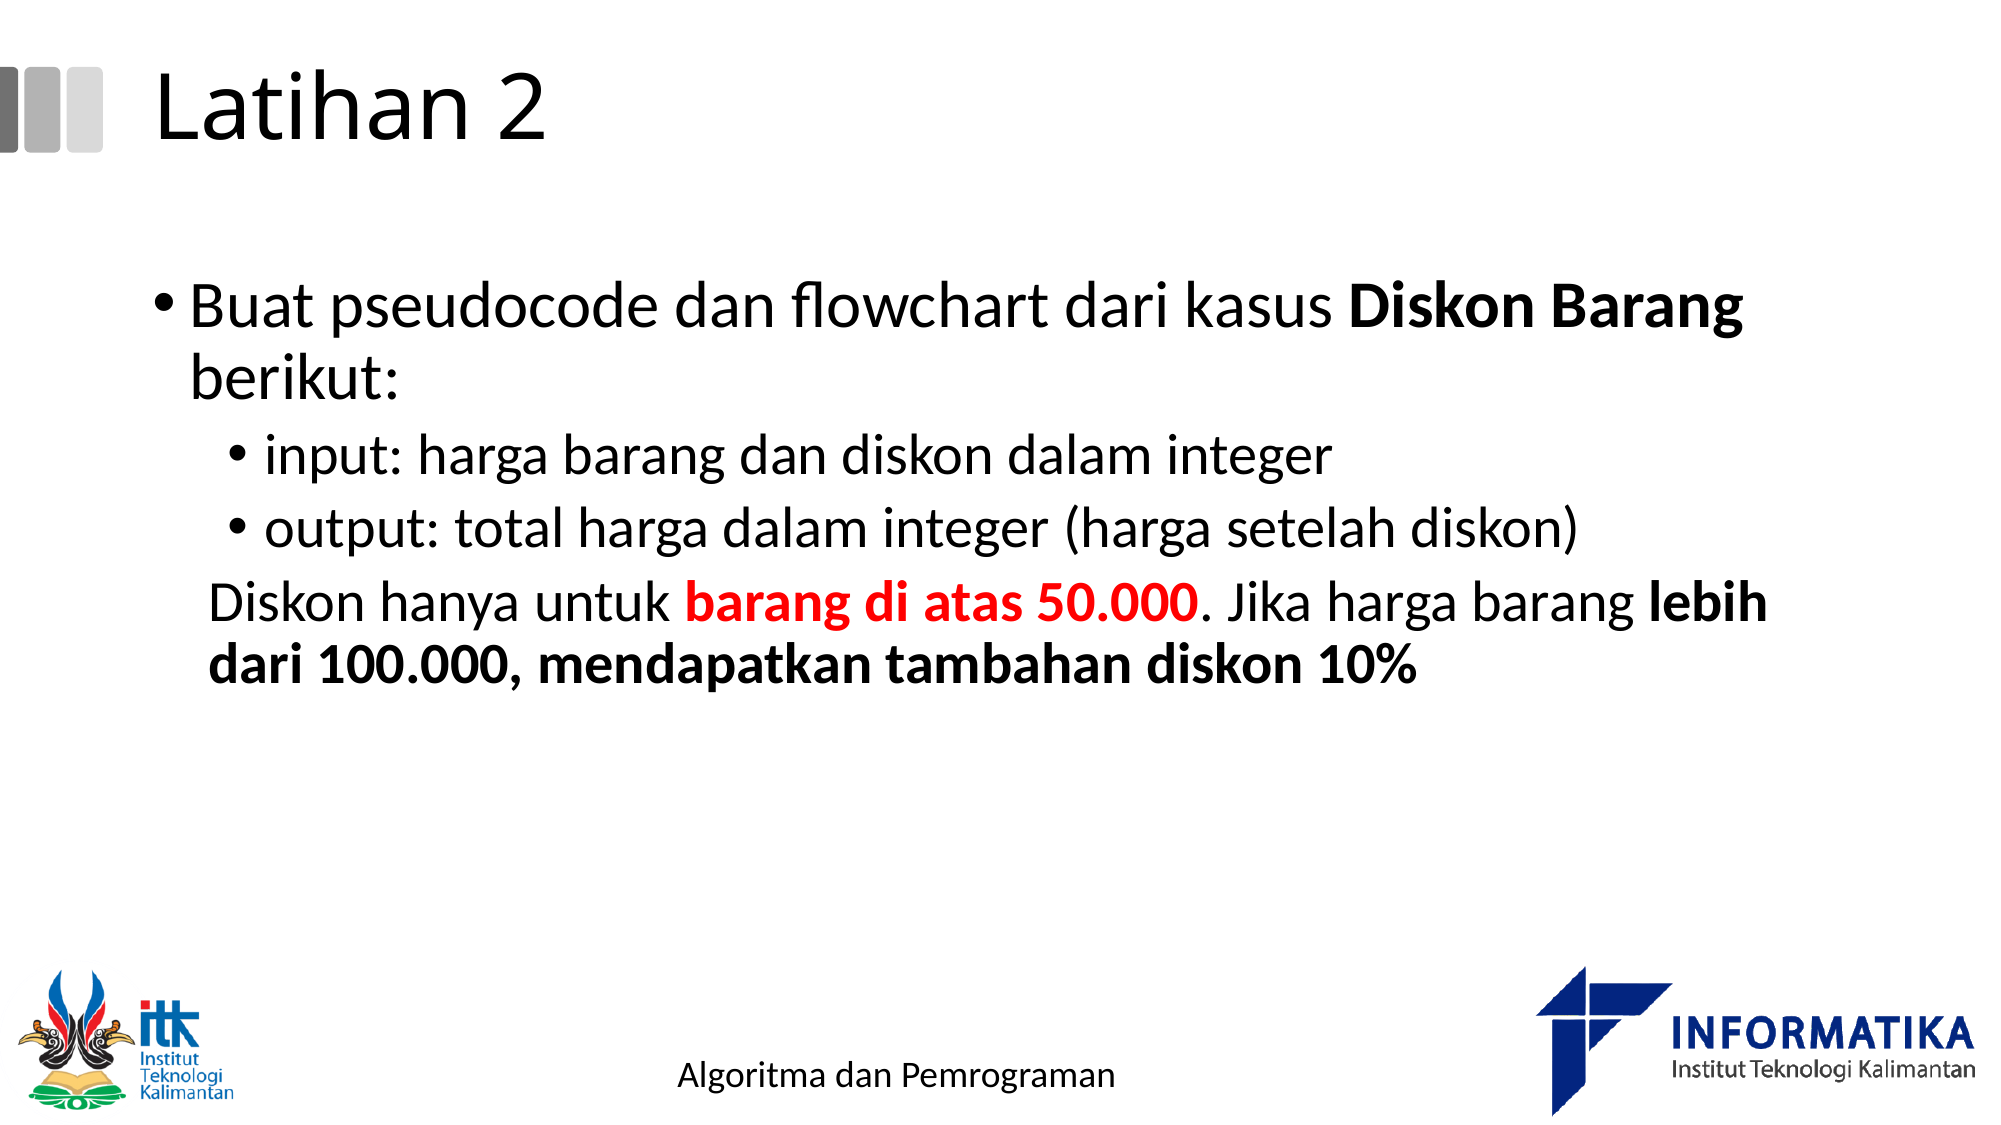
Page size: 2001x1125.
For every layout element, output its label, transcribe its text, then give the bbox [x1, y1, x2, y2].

text_box Algoritma dan Pemrograman [662, 1042, 1338, 1103]
picture [0, 935, 252, 1125]
picture [1534, 965, 1976, 1118]
text_box Latihan 2 [137, 1, 1863, 219]
text_box Buat pseudocode dan flowchart dari kasus Diskon Barang berikut: input: harga barang dan diskon dalam integer output: total harga dalam integer (harga setelah diskon) Diskon hanya untuk barang di atas 50.000. Jika harga barang lebih dari 100.000, mendapatkan tambahan diskon 10% [137, 262, 1863, 977]
